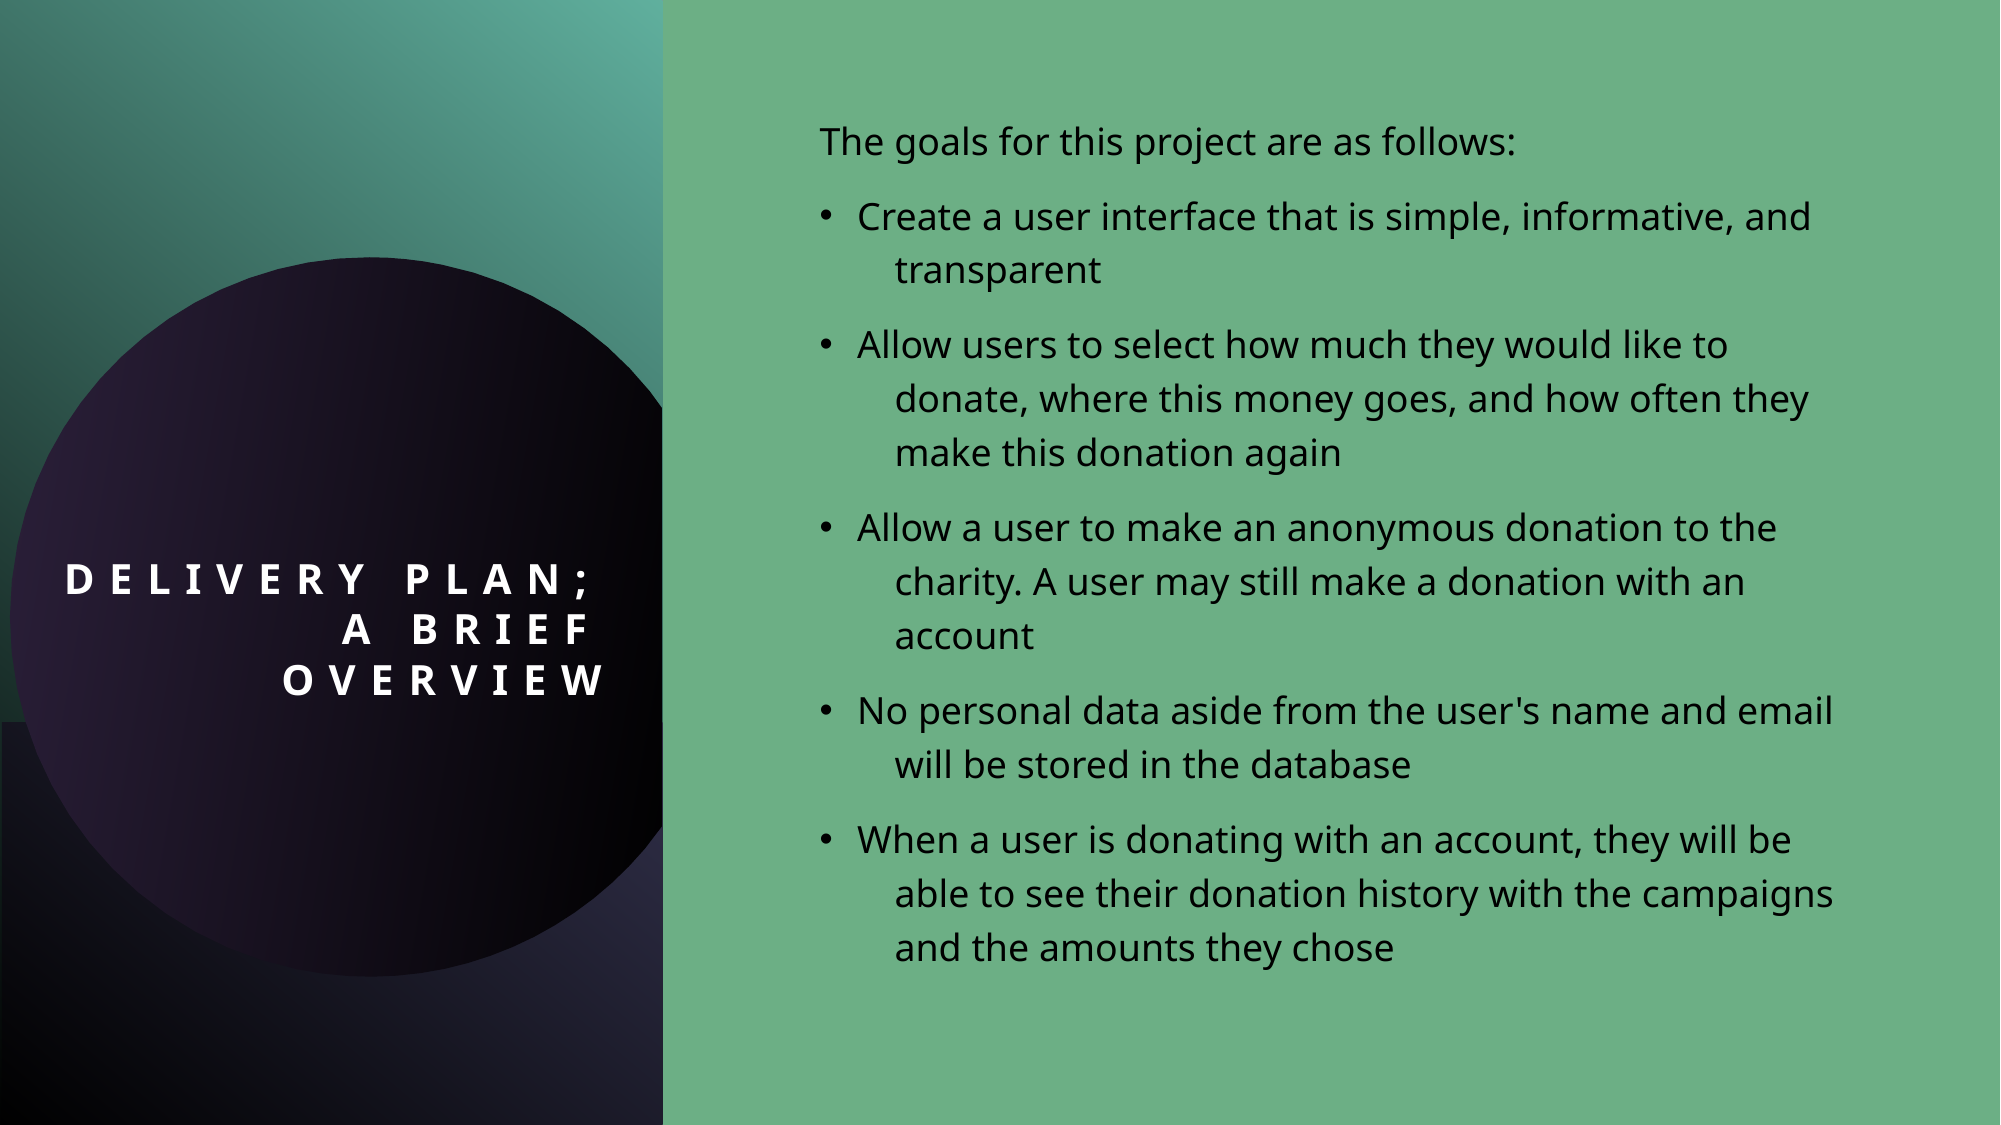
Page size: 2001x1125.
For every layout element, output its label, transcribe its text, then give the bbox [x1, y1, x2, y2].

title Delivery plan; A brief overview [63, 168, 638, 704]
list The goals for this project are as follows: Create a user interface that is simple, informative, and transparent Allow users to select how much they would like to donate, where this money goes, and how often they make this donation again Allow a user to make an anonymous donation to the charity. A user may still make a donation with an account No personal data aside from the user's name and email will be stored in the database When a user is donating with an account, they will be able to see their donation history with the campaigns and the amounts they chose [819, 108, 1849, 1125]
text_box [0, 0, 2000, 1125]
